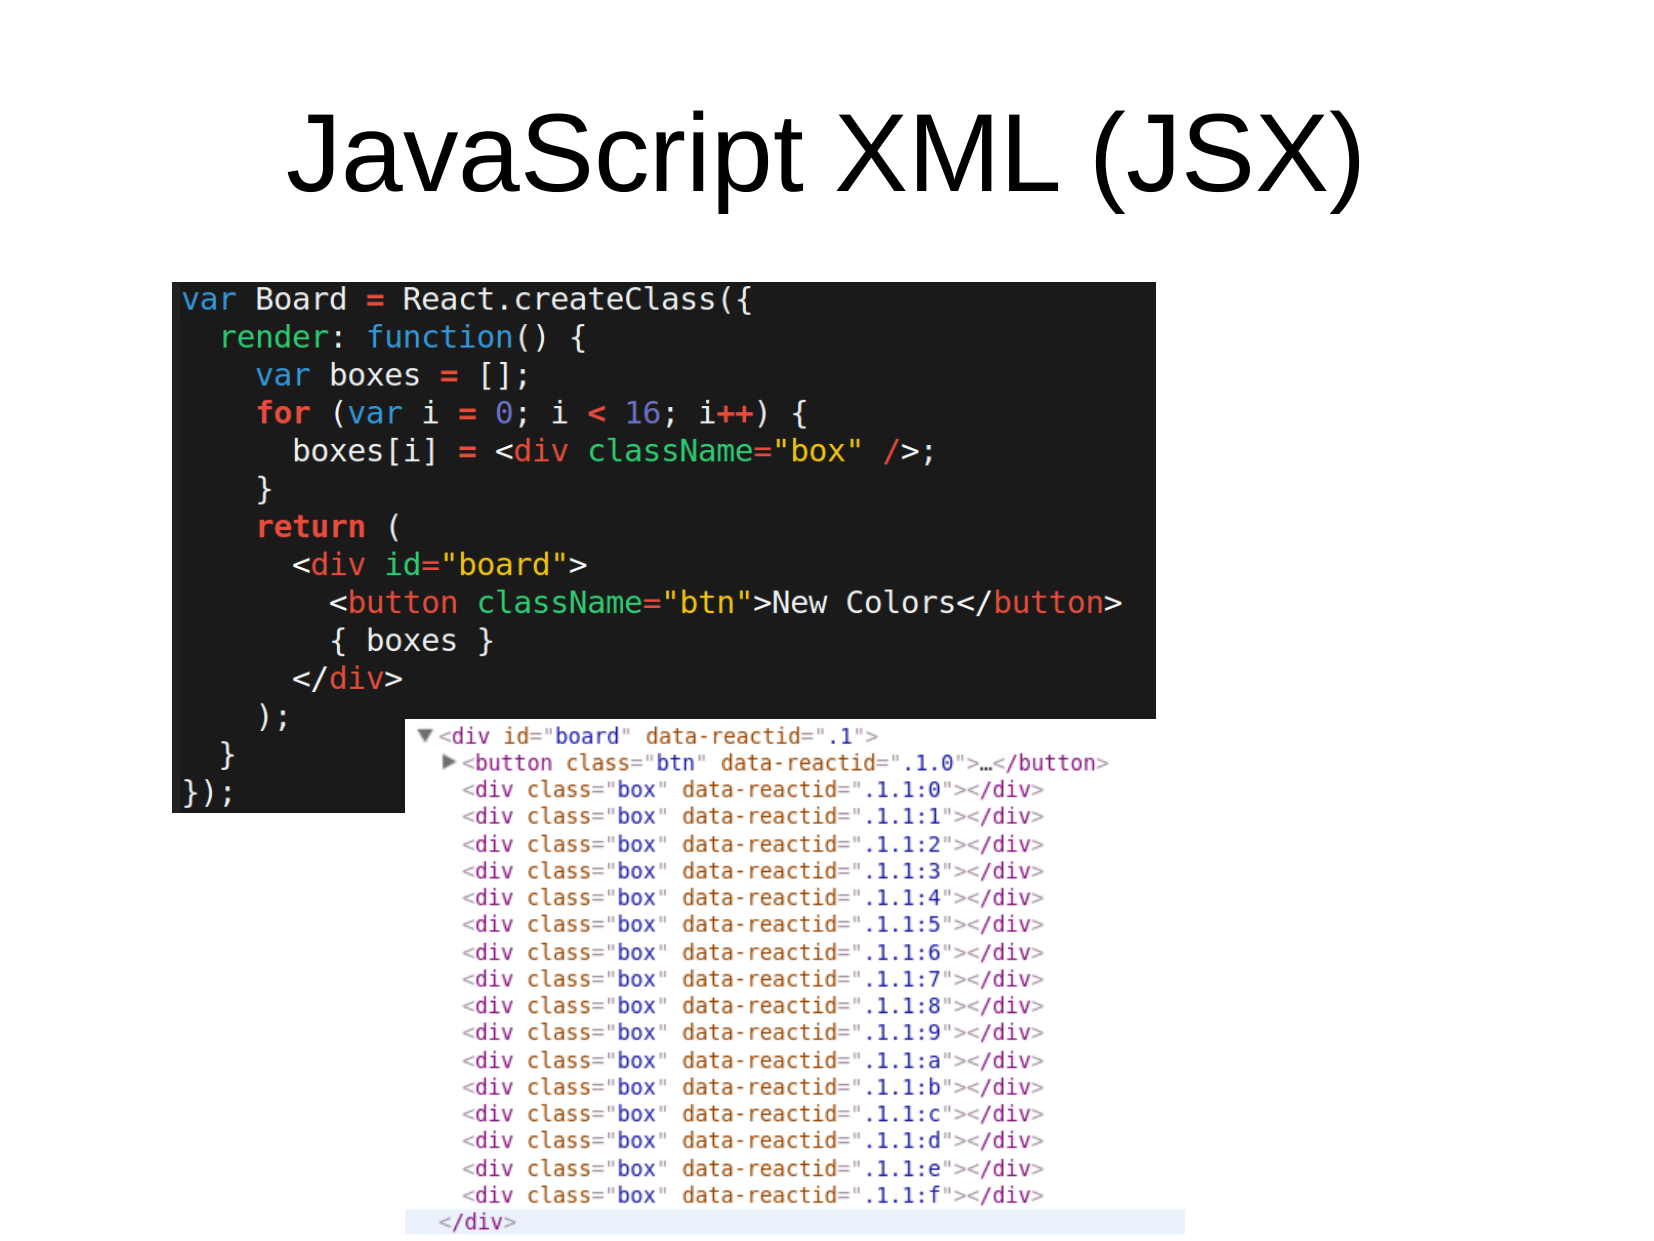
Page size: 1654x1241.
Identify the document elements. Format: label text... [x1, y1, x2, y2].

picture [172, 282, 1185, 1236]
title JavaScript XML (JSX) [82, 49, 1571, 257]
